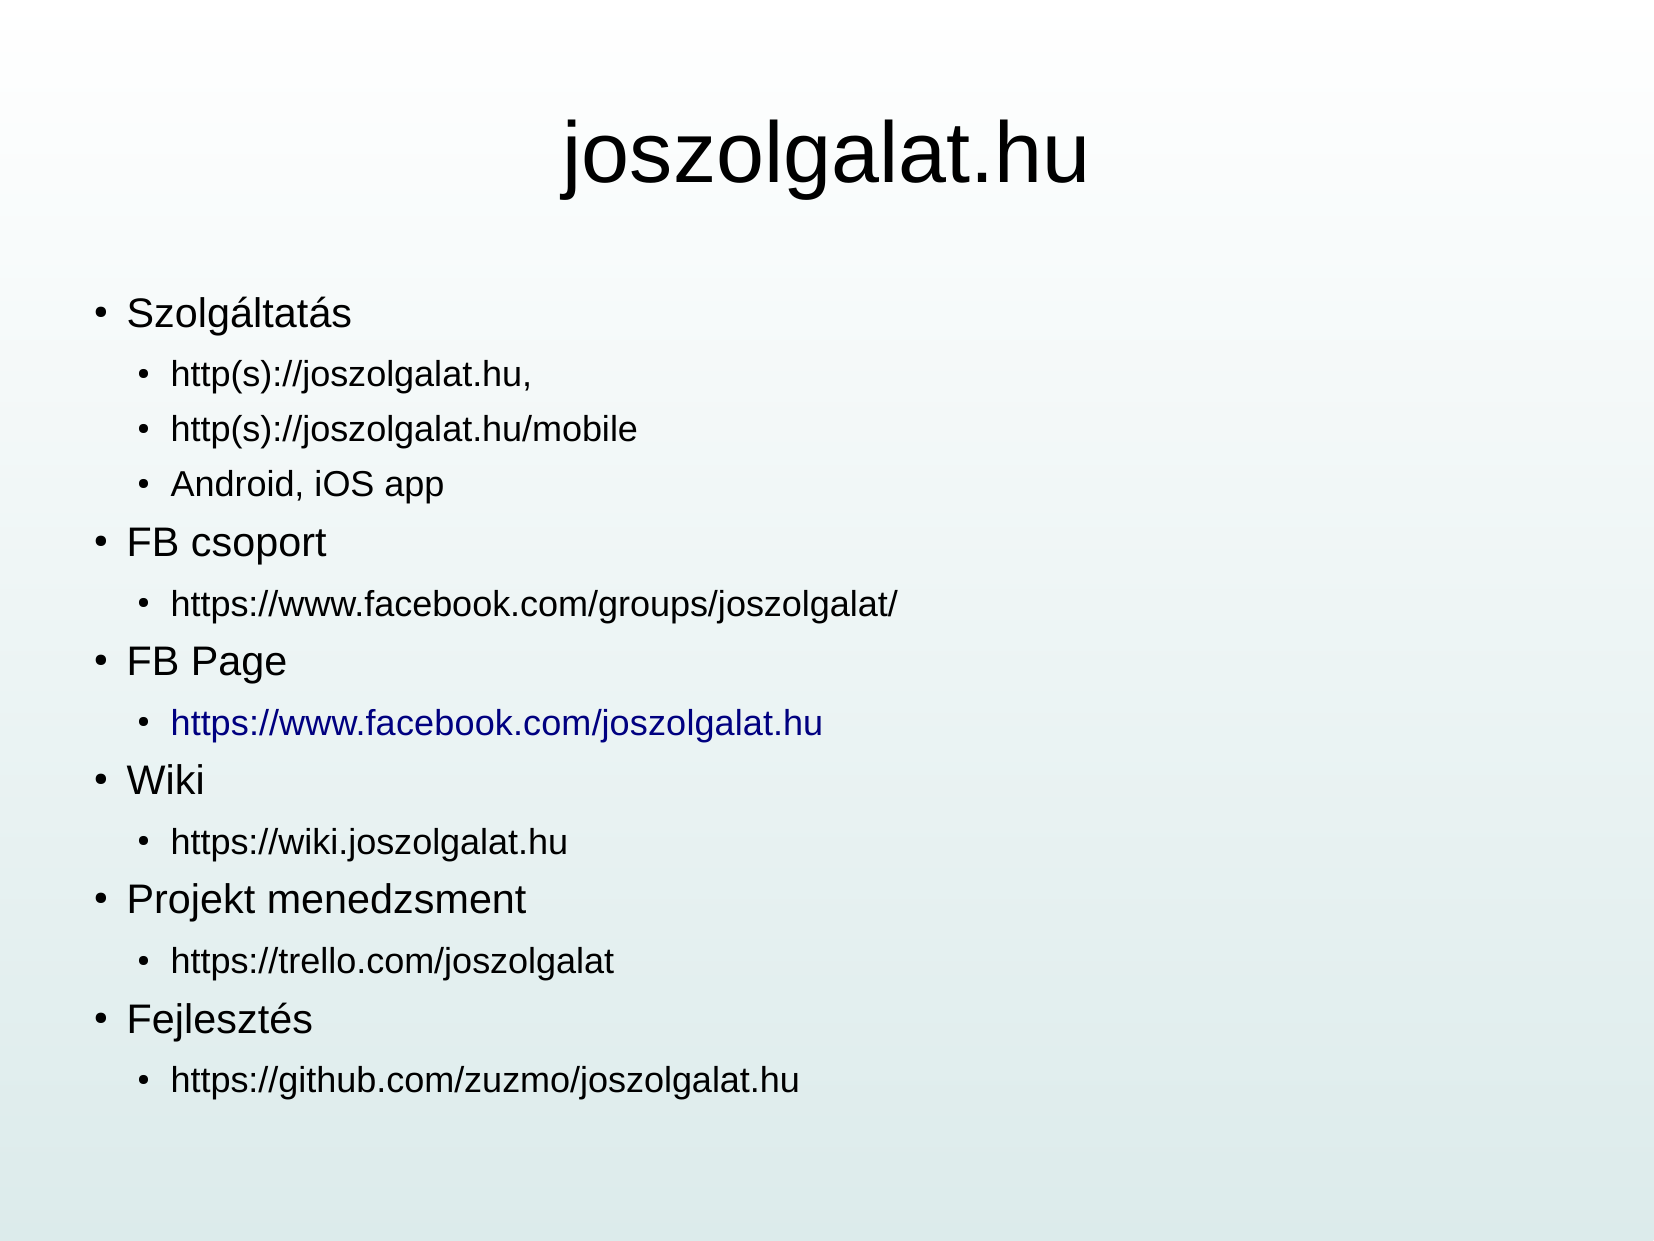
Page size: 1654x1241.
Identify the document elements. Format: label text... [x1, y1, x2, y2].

list Szolgáltatás http(s)://joszolgalat.hu, http(s)://joszolgalat.hu/mobile Android, iOS app FB csoport https://www.facebook.com/groups/joszolgalat/ FB Page https://www.facebook.com/joszolgalat.hu Wiki https://wiki.joszolgalat.hu Projekt menedzsment https://trello.com/joszolgalat Fejlesztés https://github.com/zuzmo/joszolgalat.hu [82, 290, 1571, 1109]
title joszolgalat.hu [82, 49, 1571, 257]
